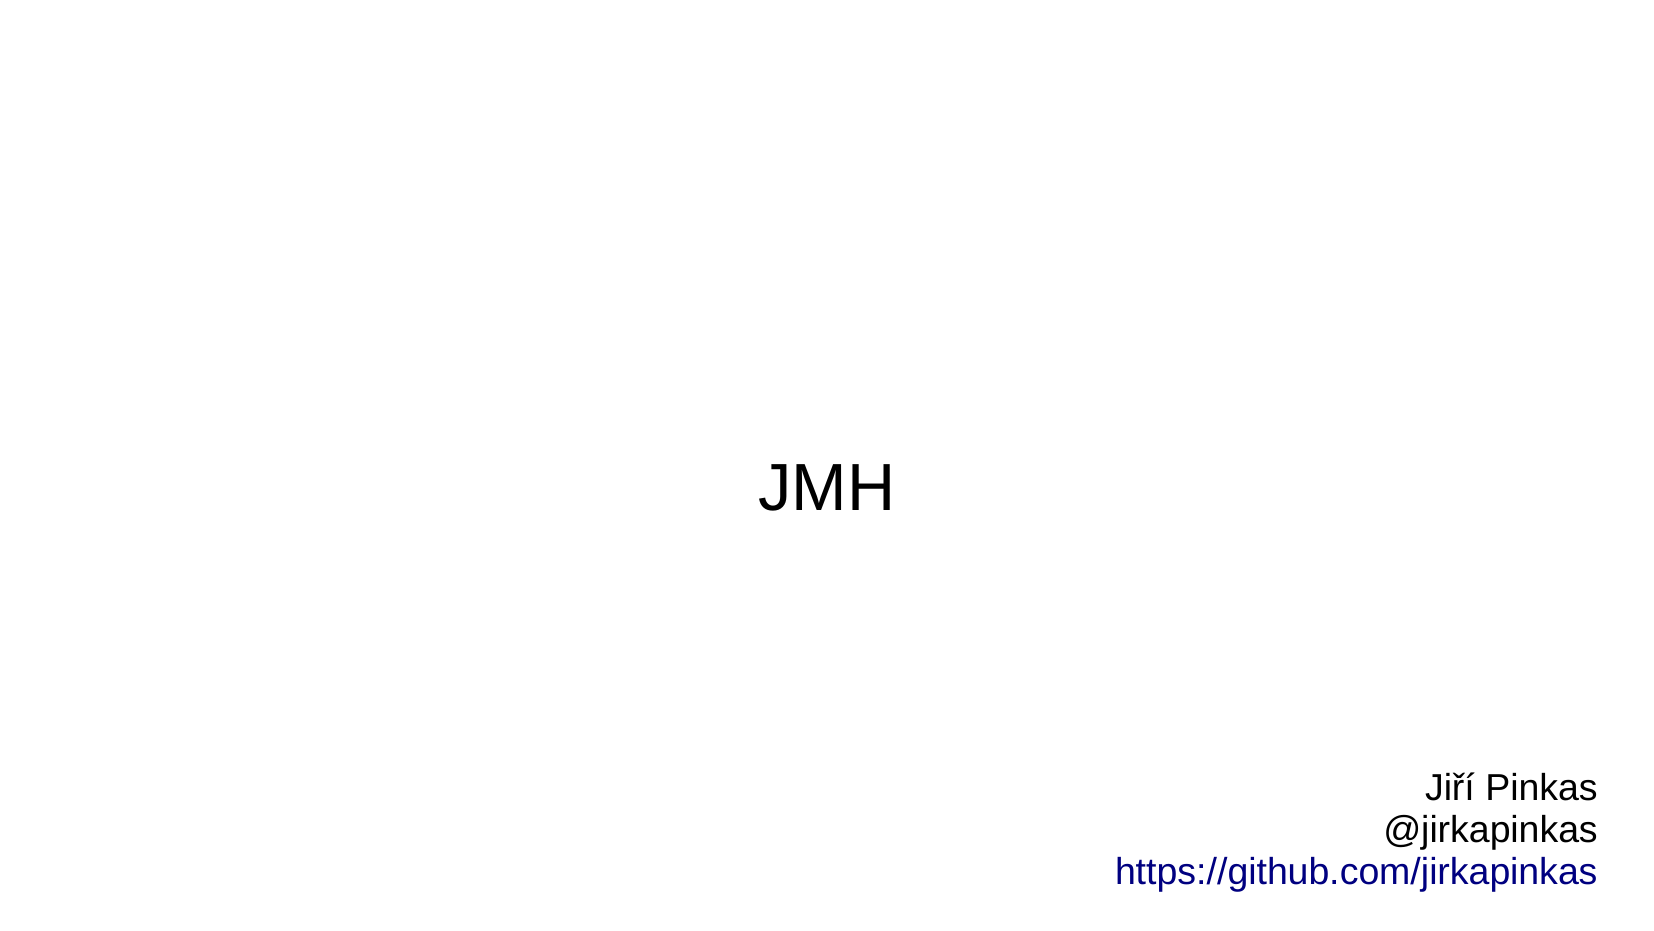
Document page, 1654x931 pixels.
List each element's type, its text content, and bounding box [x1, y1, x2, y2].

text_box Jiří Pinkas @jirkapinkas https://github.com/jirkapinkas [1012, 759, 1613, 901]
subtitle JMH [82, 217, 1571, 758]
